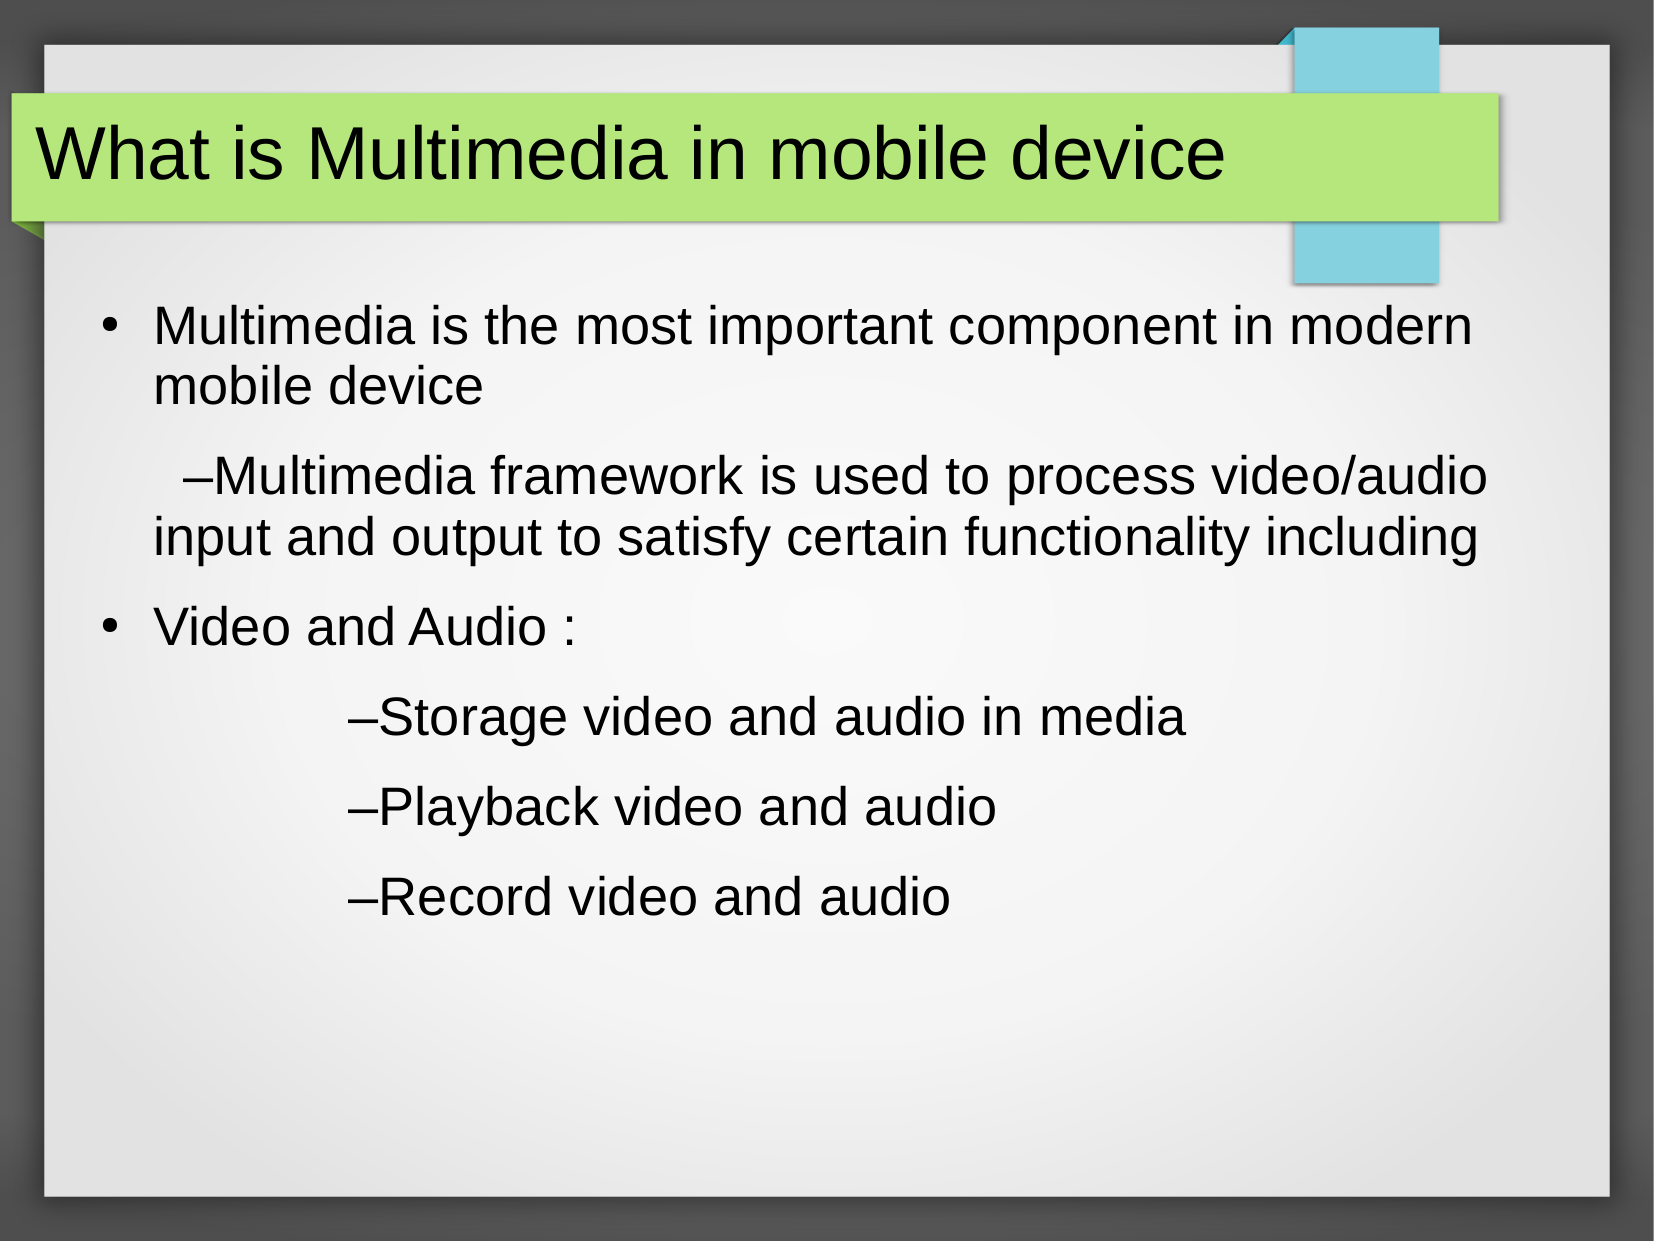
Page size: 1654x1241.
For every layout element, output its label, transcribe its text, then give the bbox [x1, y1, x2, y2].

list Multimedia is the most important component in modern mobile device –Multimedia framework is used to process video/audio input and output to satisfy certain functionality including Video and Audio : –Storage video and audio in media –Playback video and audio –Record video and audio [82, 295, 1571, 1015]
title What is Multimedia in mobile device [35, 94, 1489, 213]
picture [0, 0, 1654, 1241]
